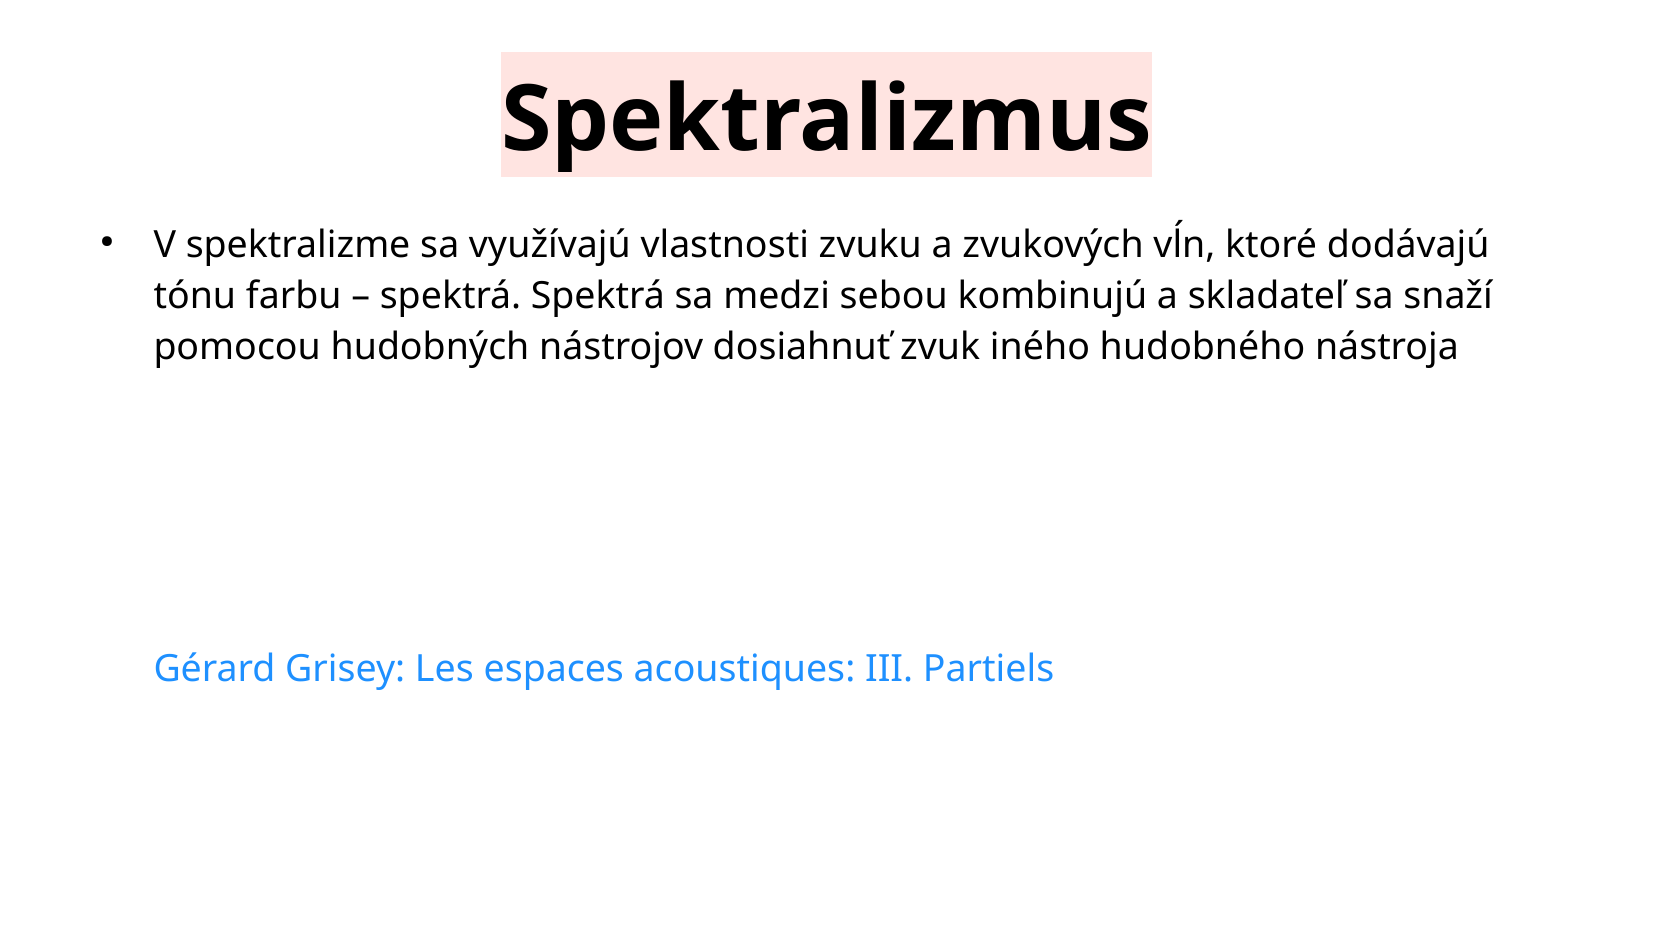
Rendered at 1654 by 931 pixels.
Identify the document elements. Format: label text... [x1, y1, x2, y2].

title Spektralizmus [82, 37, 1571, 193]
list V spektralizme sa využívajú vlastnosti zvuku a zvukových vĺn, ktoré dodávajú tónu farbu – spektrá. Spektrá sa medzi sebou kombinujú a skladateľ sa snaží pomocou hudobných nástrojov dosiahnuť zvuk iného hudobného nástroja Gérard Grisey: Les espaces acoustiques: III. Partiels [82, 217, 1571, 758]
